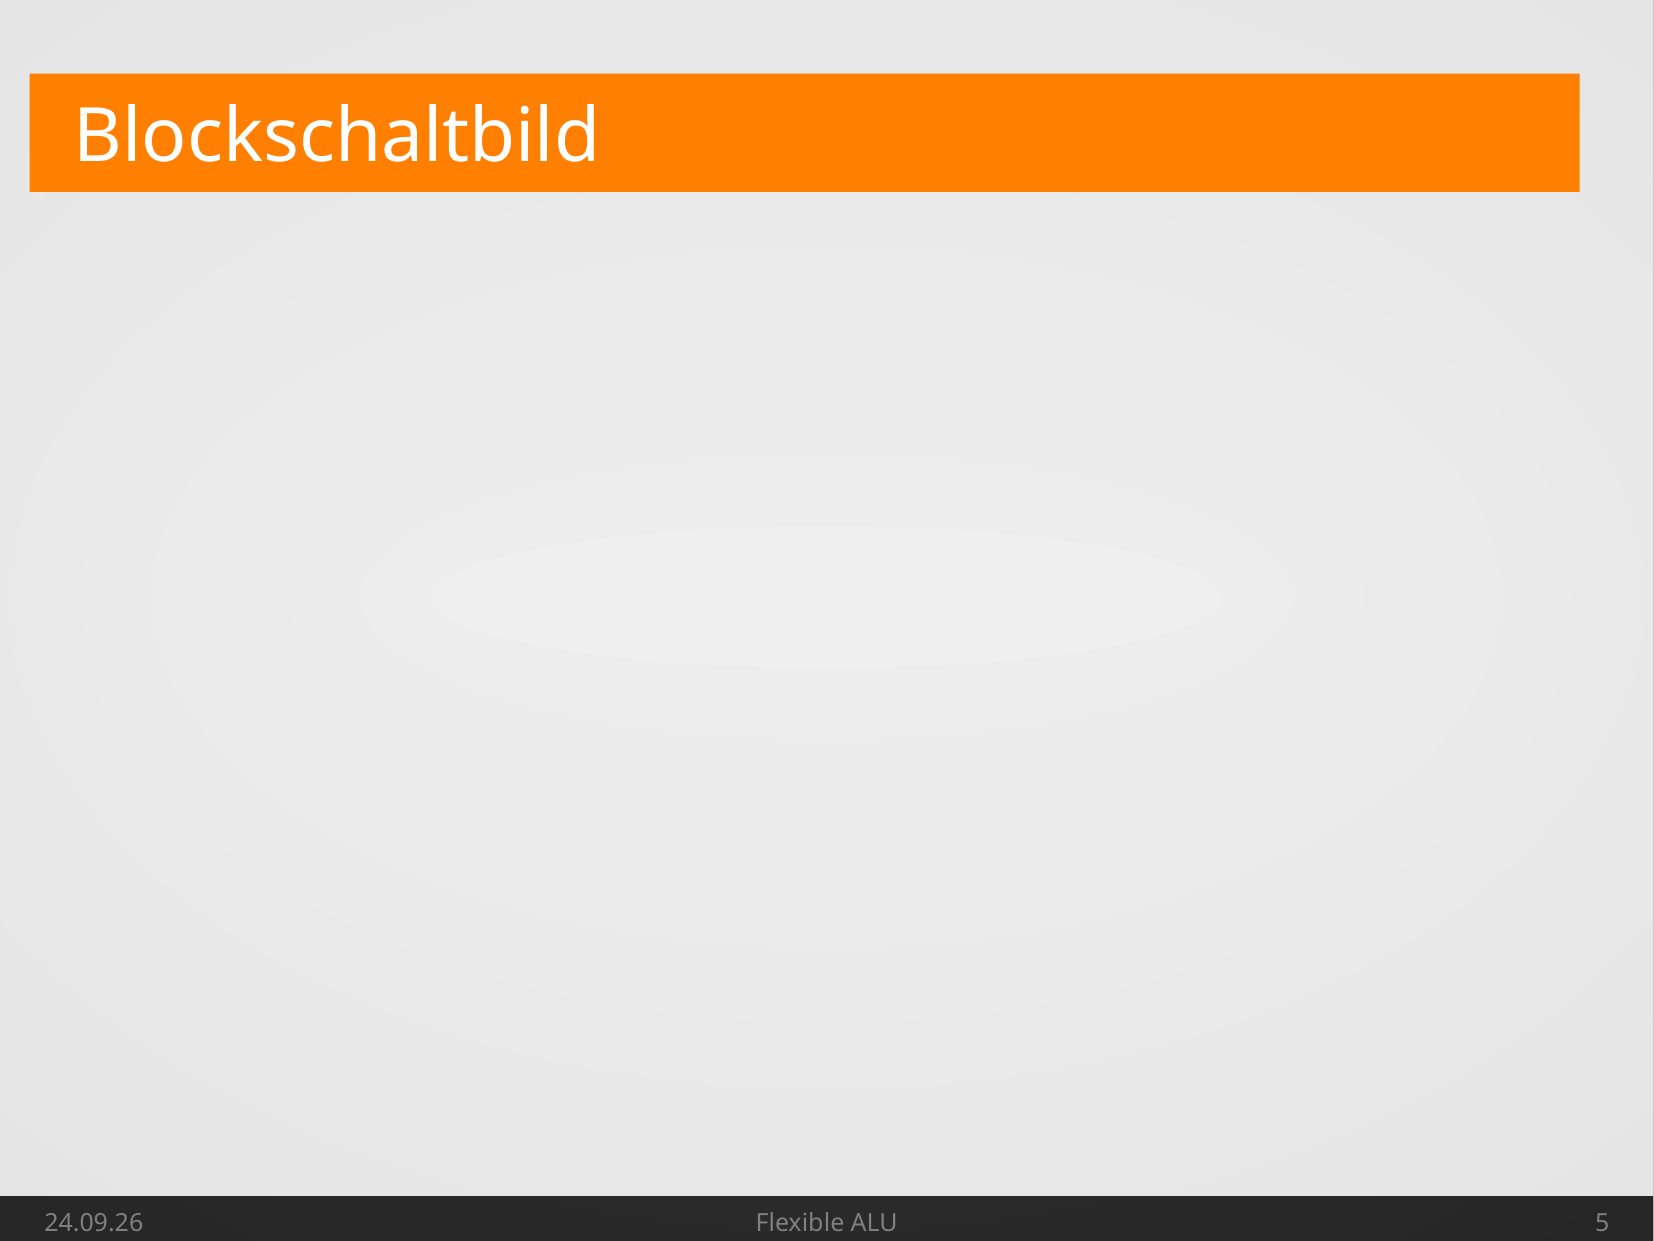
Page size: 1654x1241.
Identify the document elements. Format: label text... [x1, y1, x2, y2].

title Blockschaltbild [73, 73, 1565, 192]
